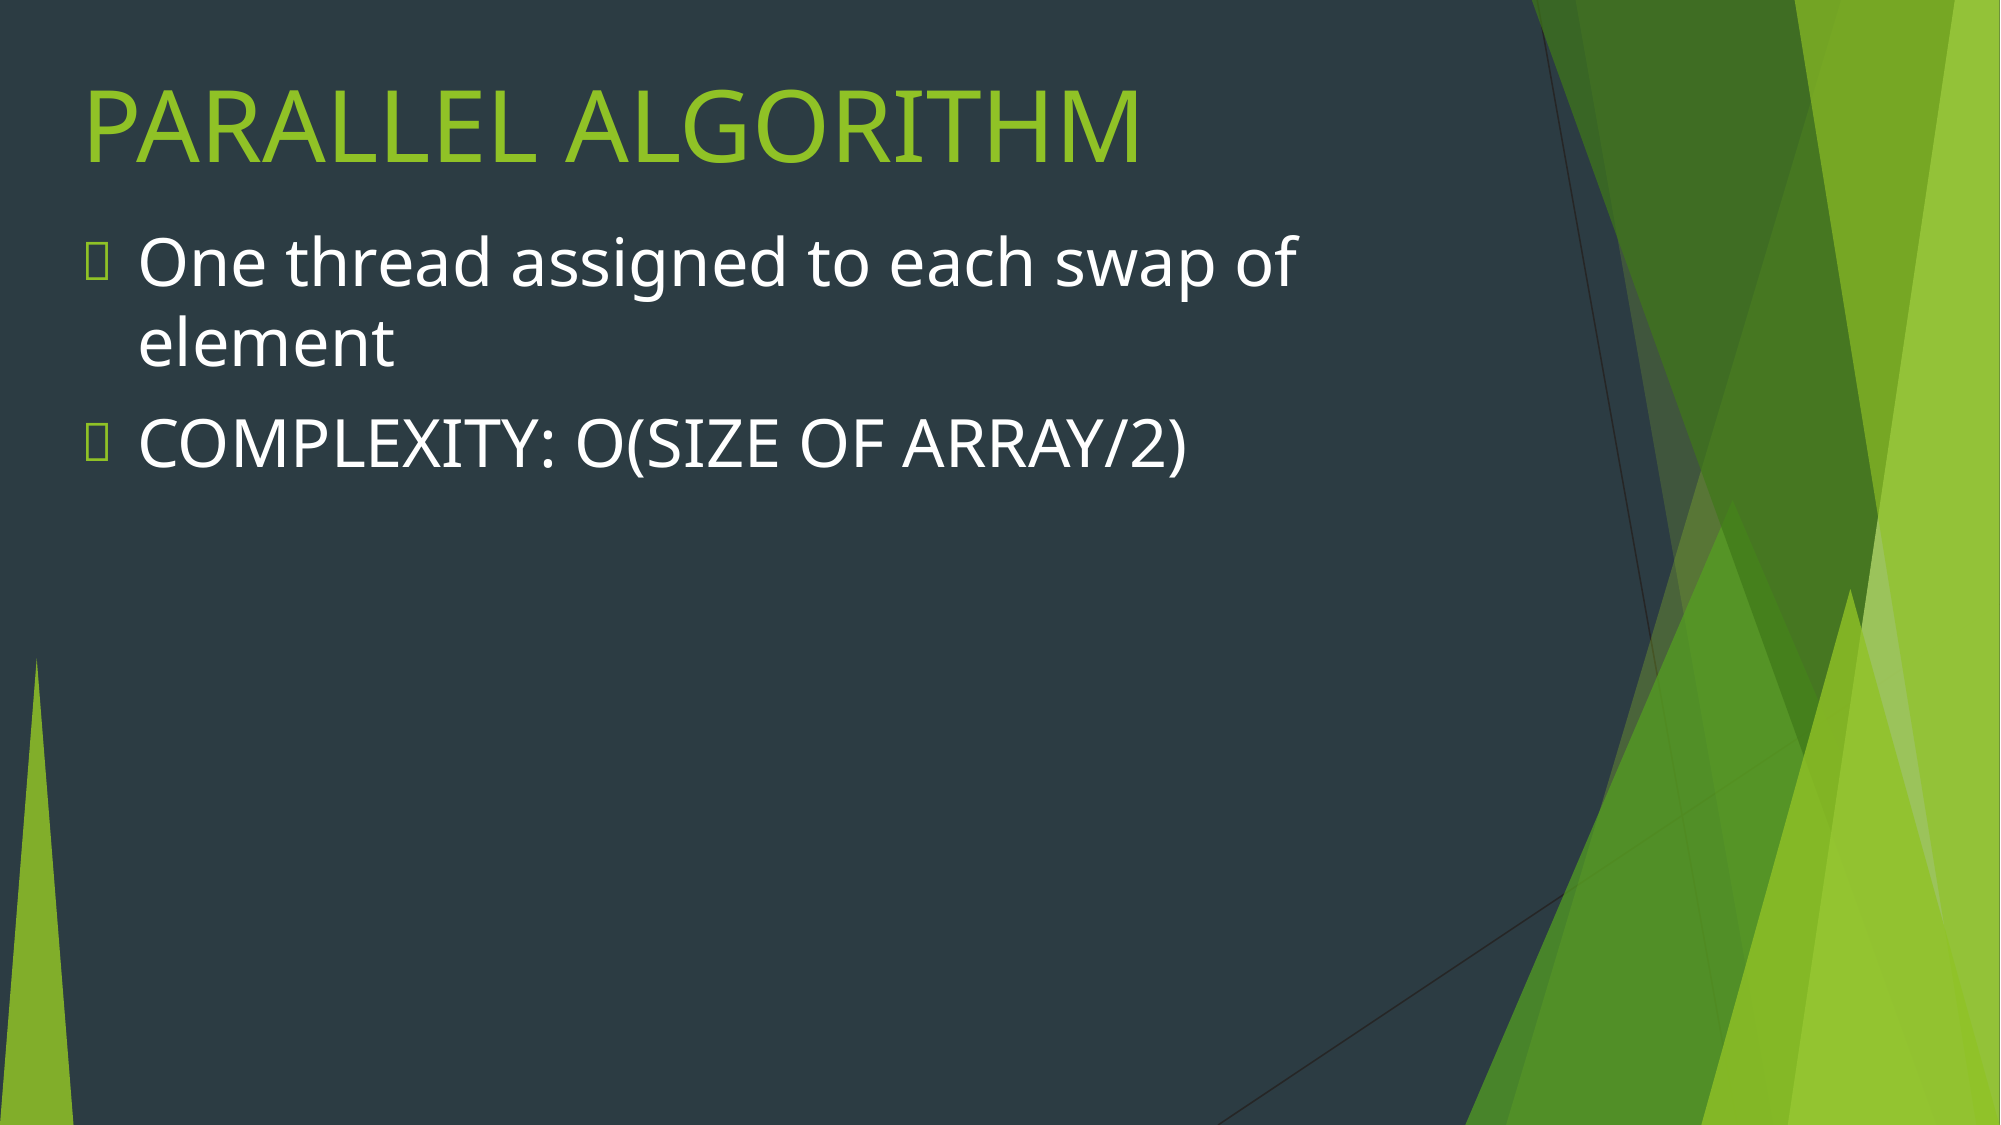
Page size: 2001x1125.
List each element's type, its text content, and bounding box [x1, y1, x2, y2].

title PARALLEL ALGORITHM [66, 55, 1477, 212]
list One thread assigned to each swap of element COMPLEXITY: O(SIZE OF ARRAY/2) [66, 212, 1477, 850]
